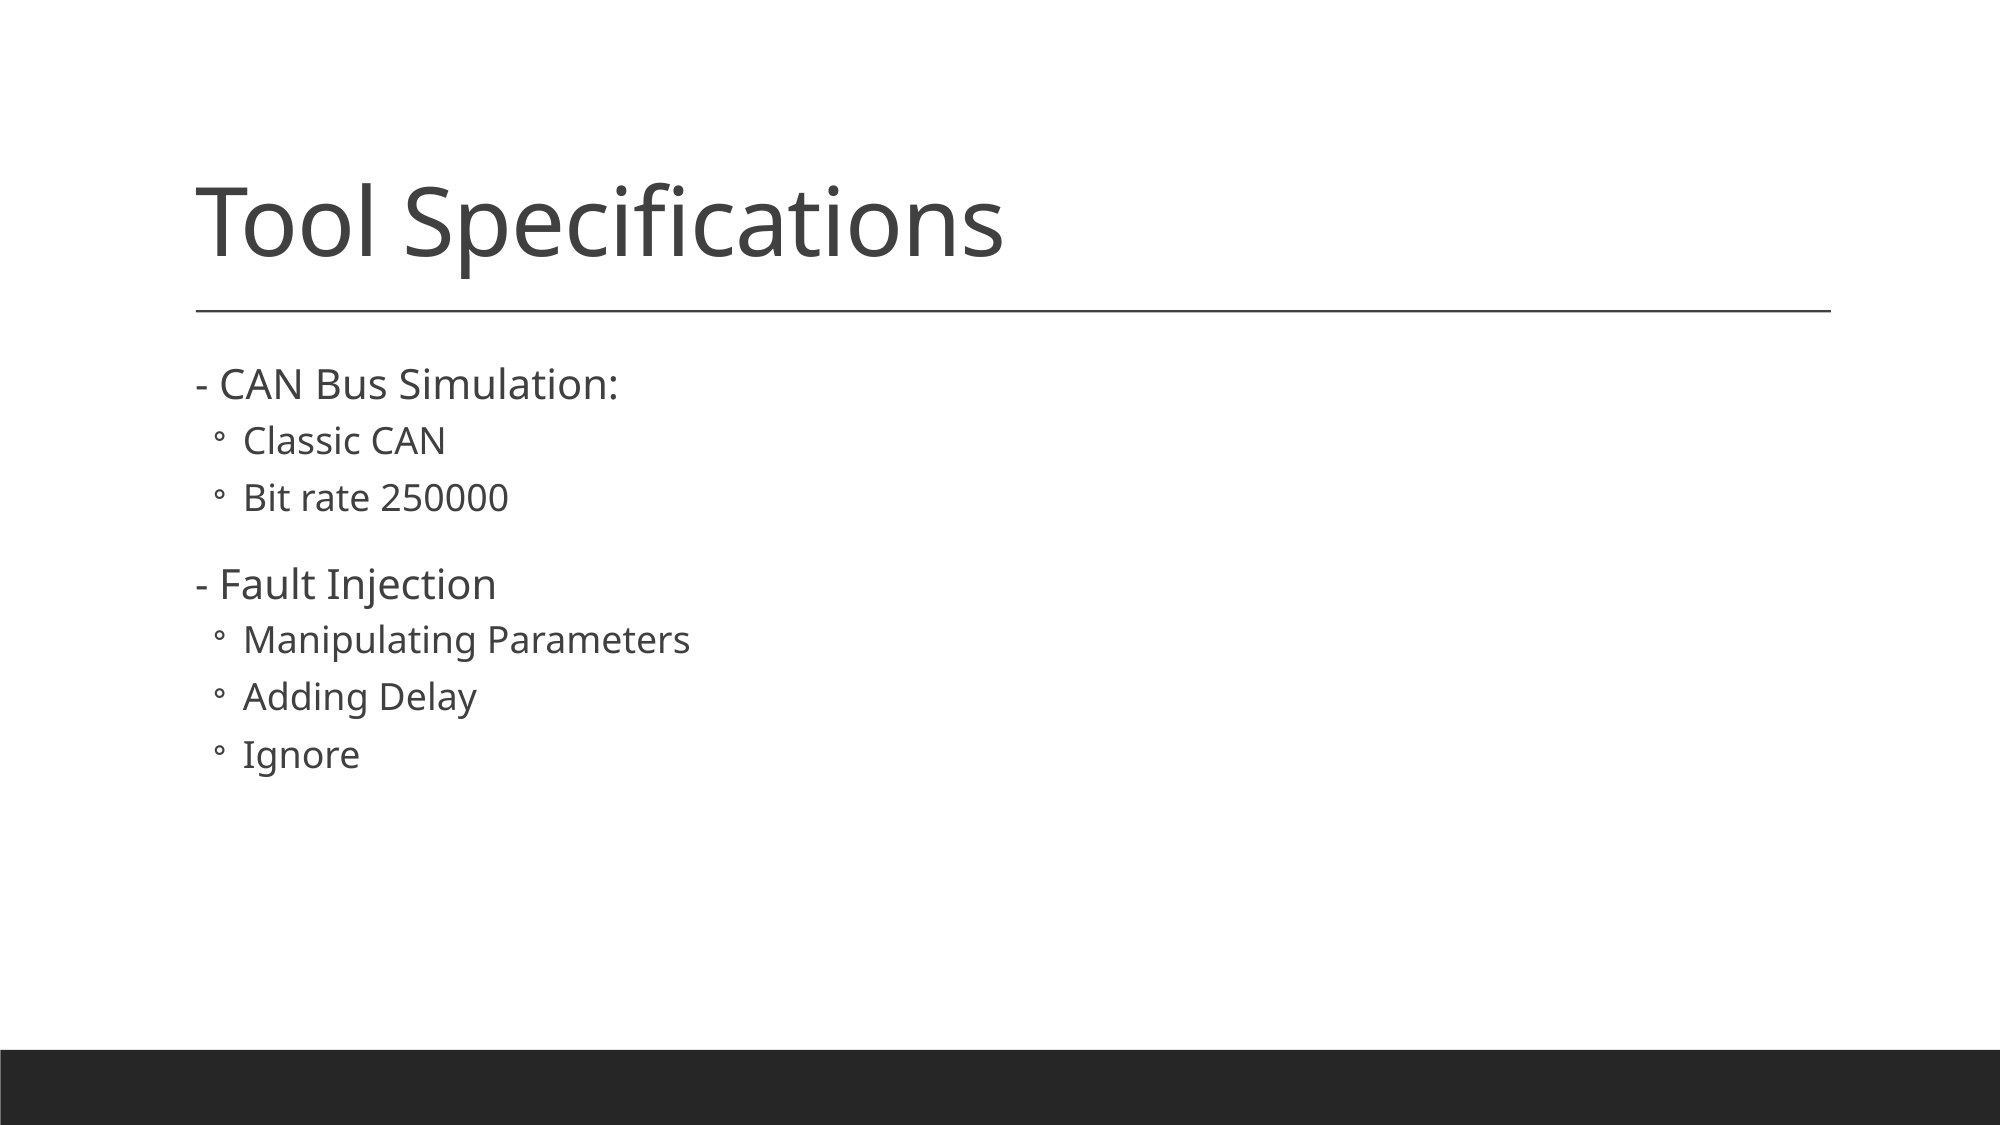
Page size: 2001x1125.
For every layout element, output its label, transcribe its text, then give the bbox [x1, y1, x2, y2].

title Tool Specifications [180, 47, 1830, 285]
list - CAN Bus Simulation: Classic CAN Bit rate 250000 - Fault Injection Manipulating Parameters Adding Delay Ignore [180, 345, 1830, 963]
